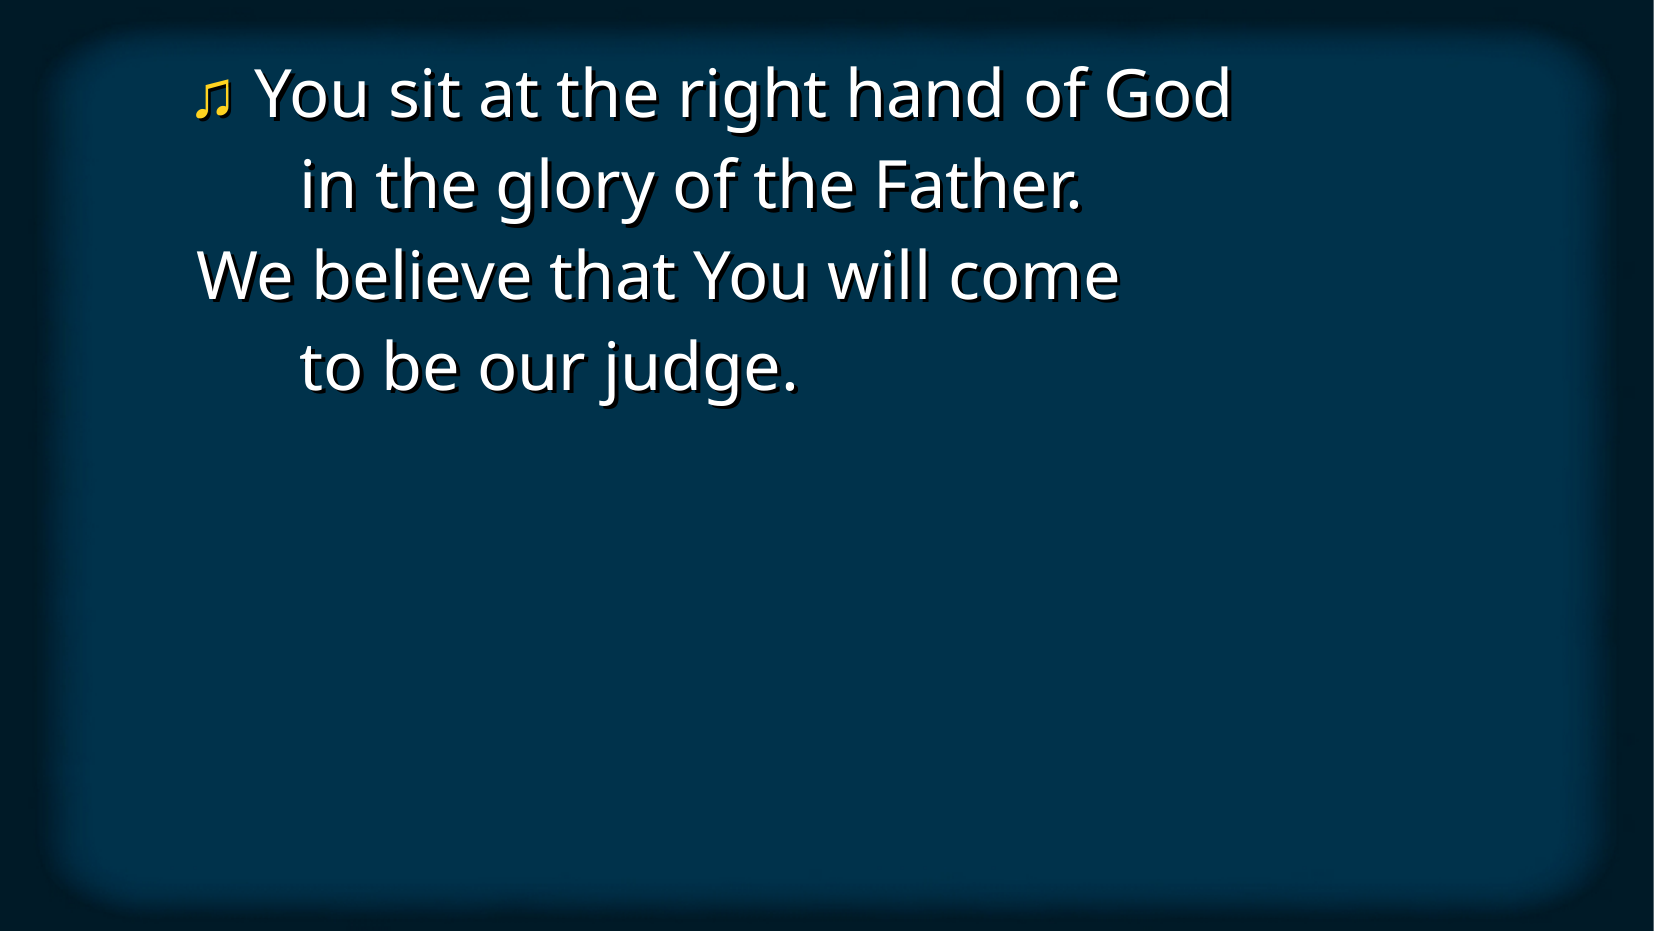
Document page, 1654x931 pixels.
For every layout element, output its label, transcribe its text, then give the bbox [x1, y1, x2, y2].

picture [0, 0, 1654, 931]
text_box ♫ You sit at the right hand of God in the glory of the Father. We believe that You will come to be our judge. [75, 40, 1591, 481]
